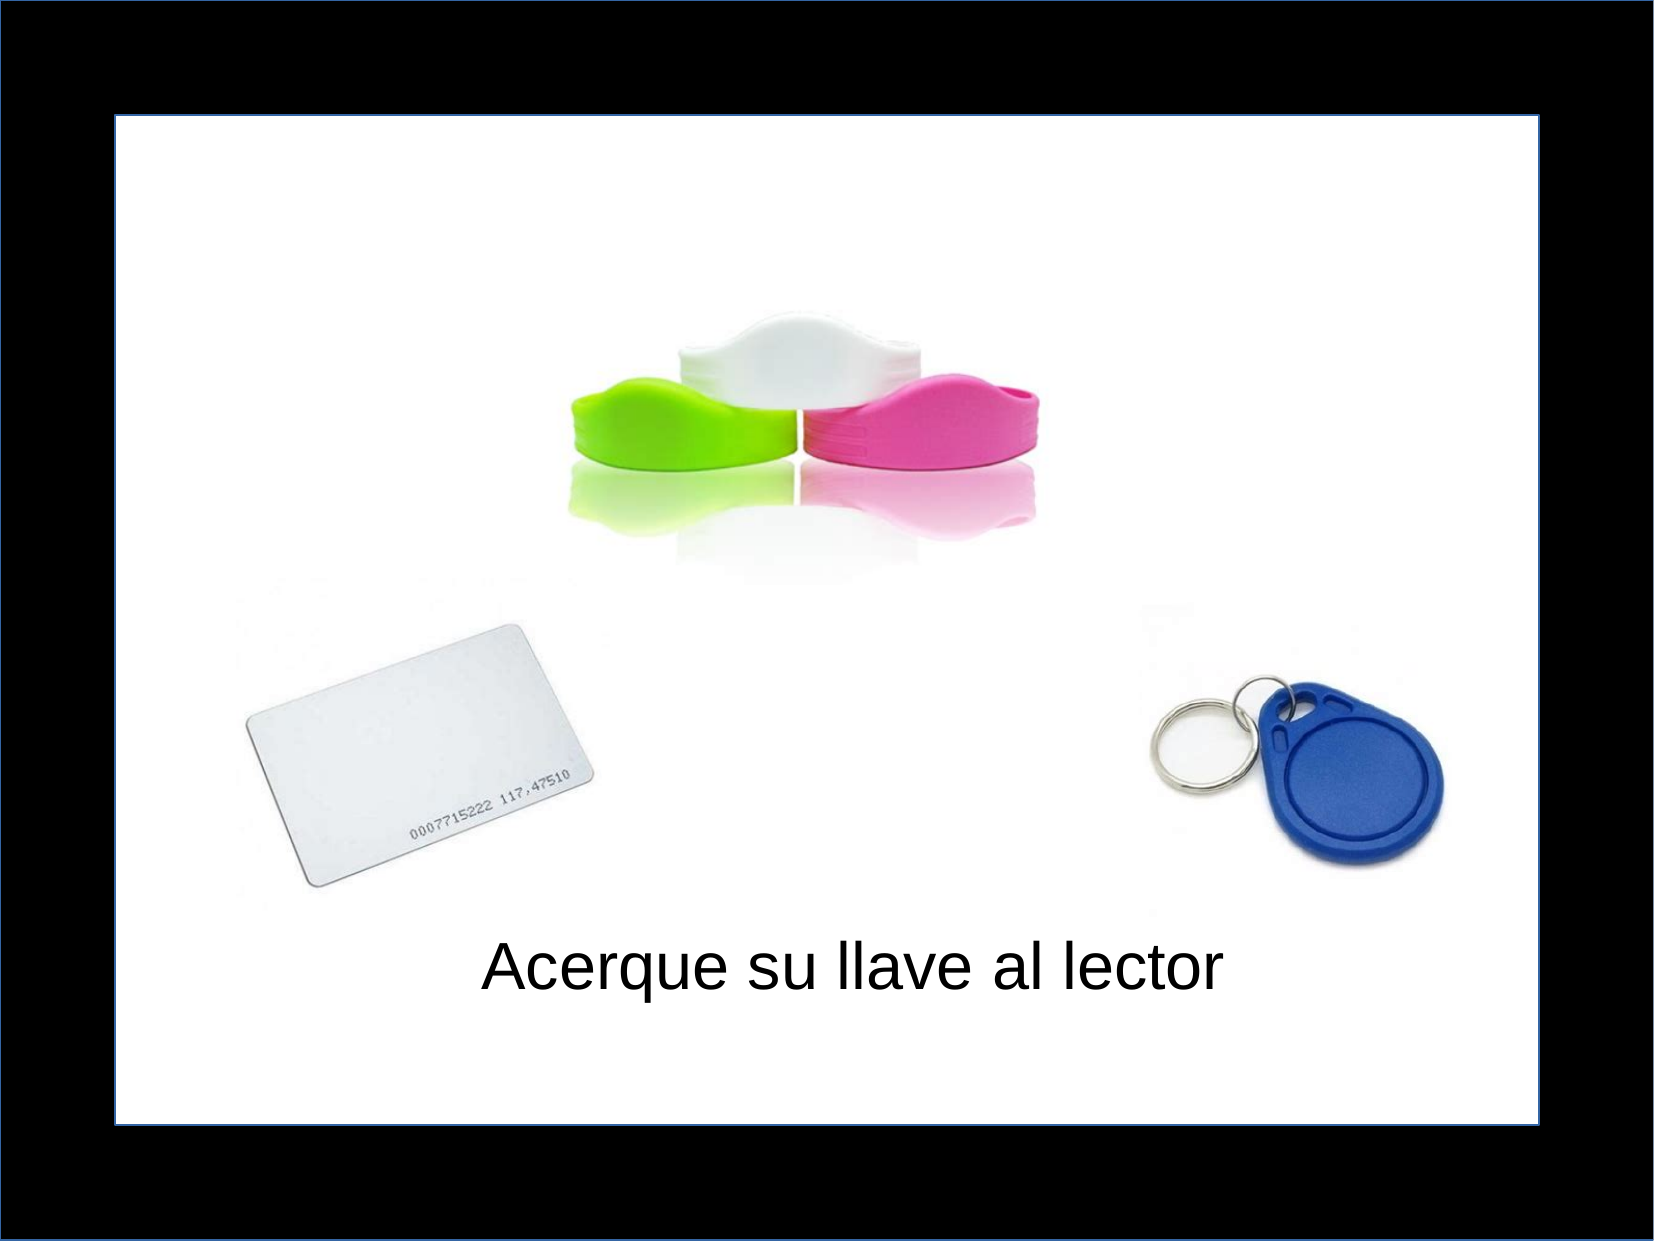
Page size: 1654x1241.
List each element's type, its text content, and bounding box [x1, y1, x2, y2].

text_box Acerque su llave al lector [466, 921, 1262, 1011]
picture [236, 192, 1100, 952]
text_box [0, 0, 1654, 1241]
picture [1074, 602, 1517, 934]
